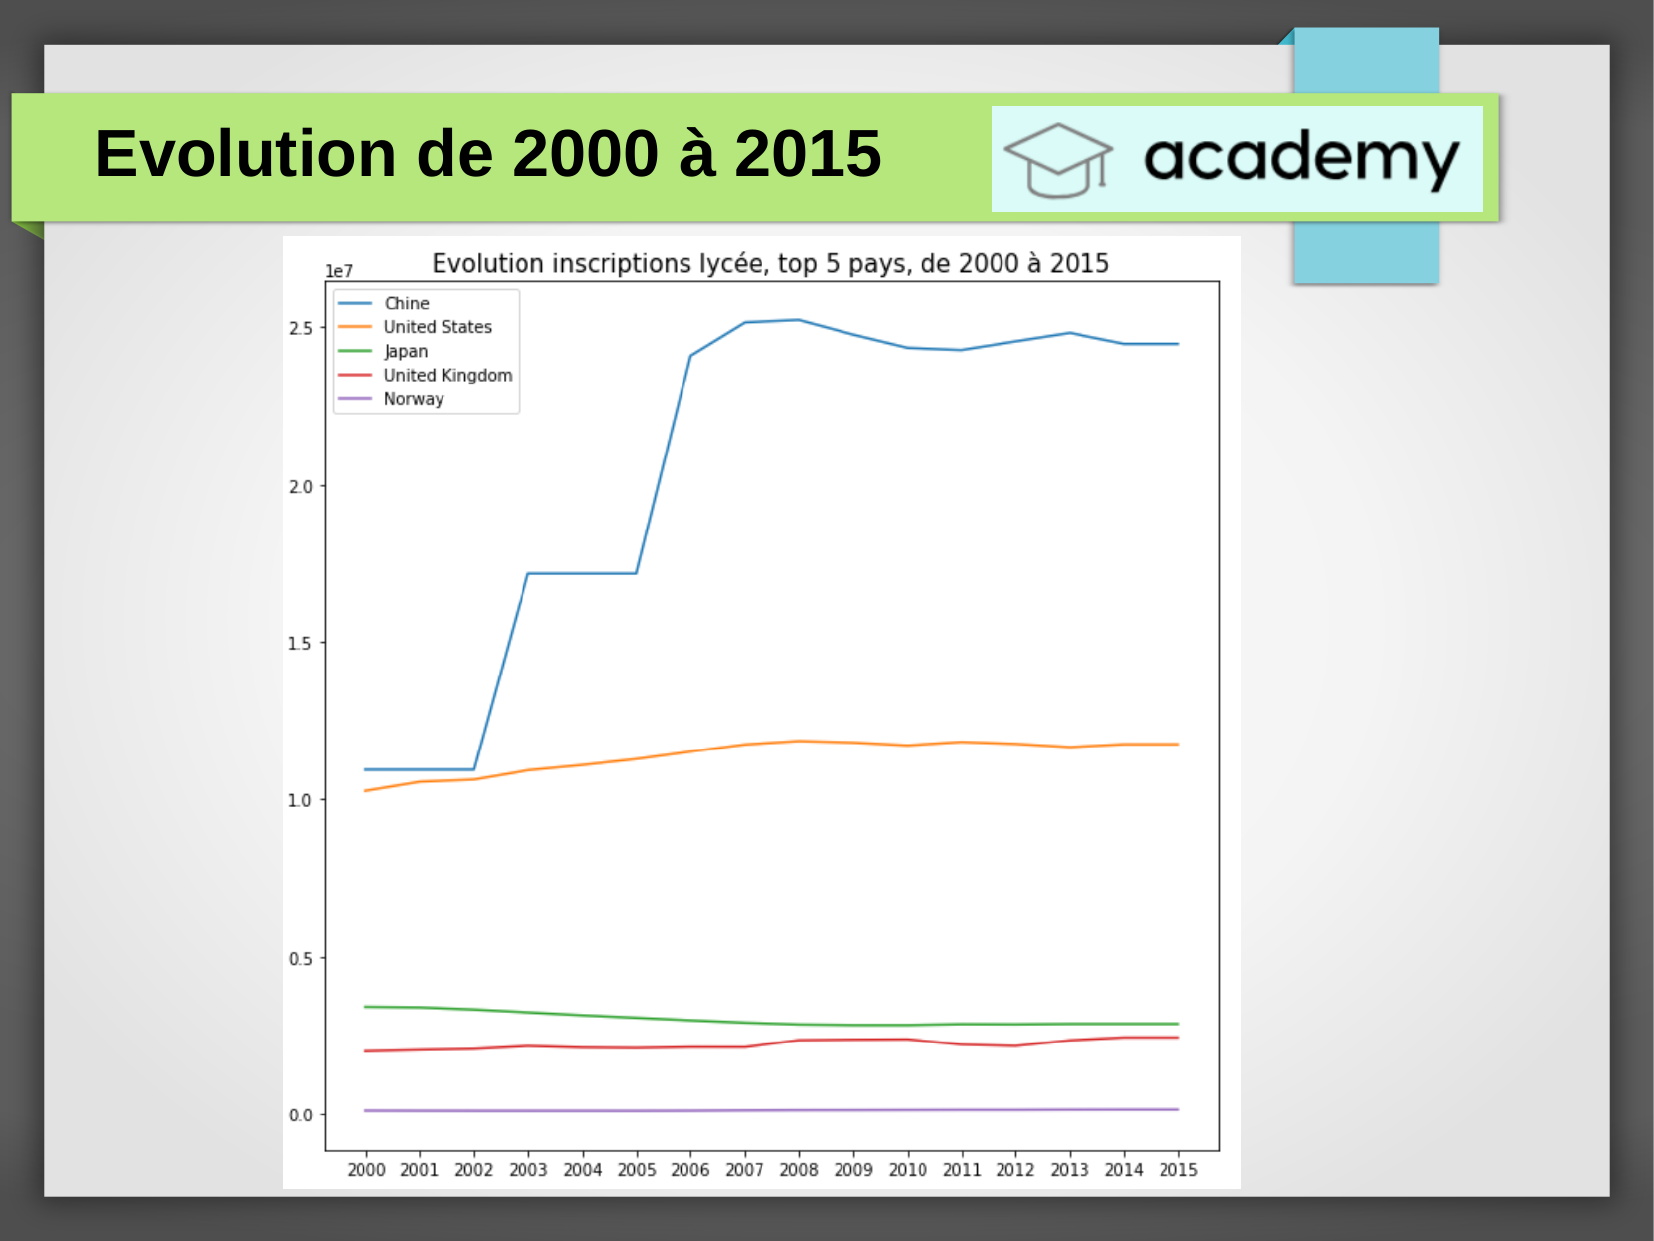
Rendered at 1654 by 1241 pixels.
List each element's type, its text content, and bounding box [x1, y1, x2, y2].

title Evolution de 2000 à 2015 [94, 94, 1276, 213]
picture [0, 0, 1654, 1241]
